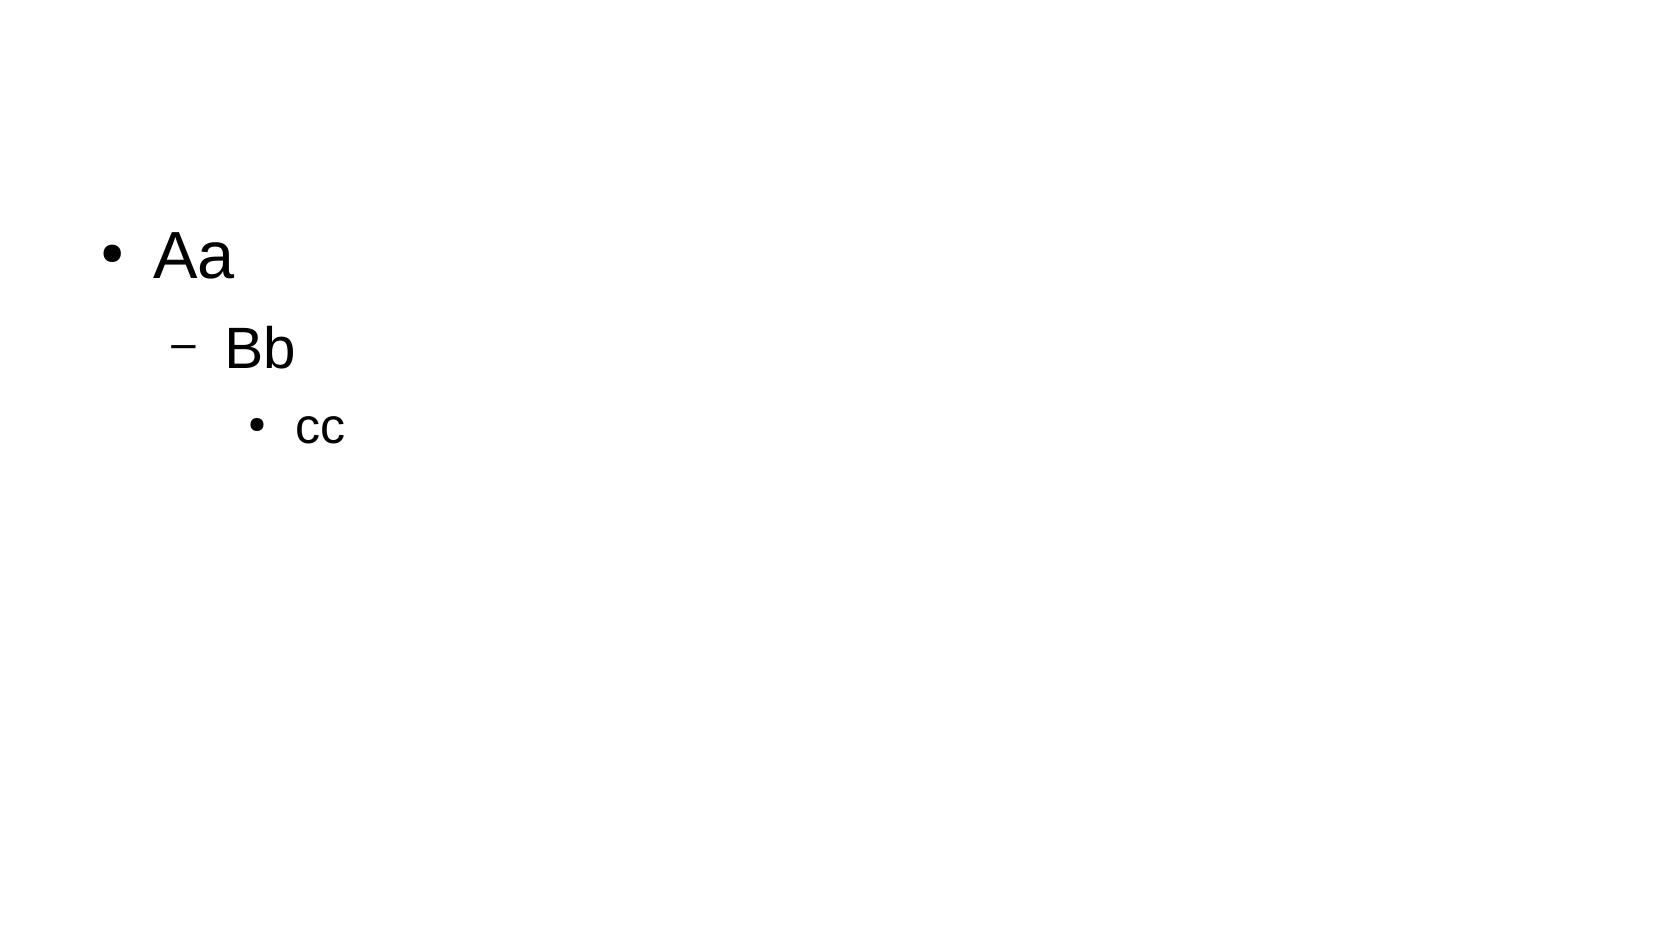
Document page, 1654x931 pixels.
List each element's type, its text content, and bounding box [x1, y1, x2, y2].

list Aa Bb cc [82, 217, 1571, 475]
